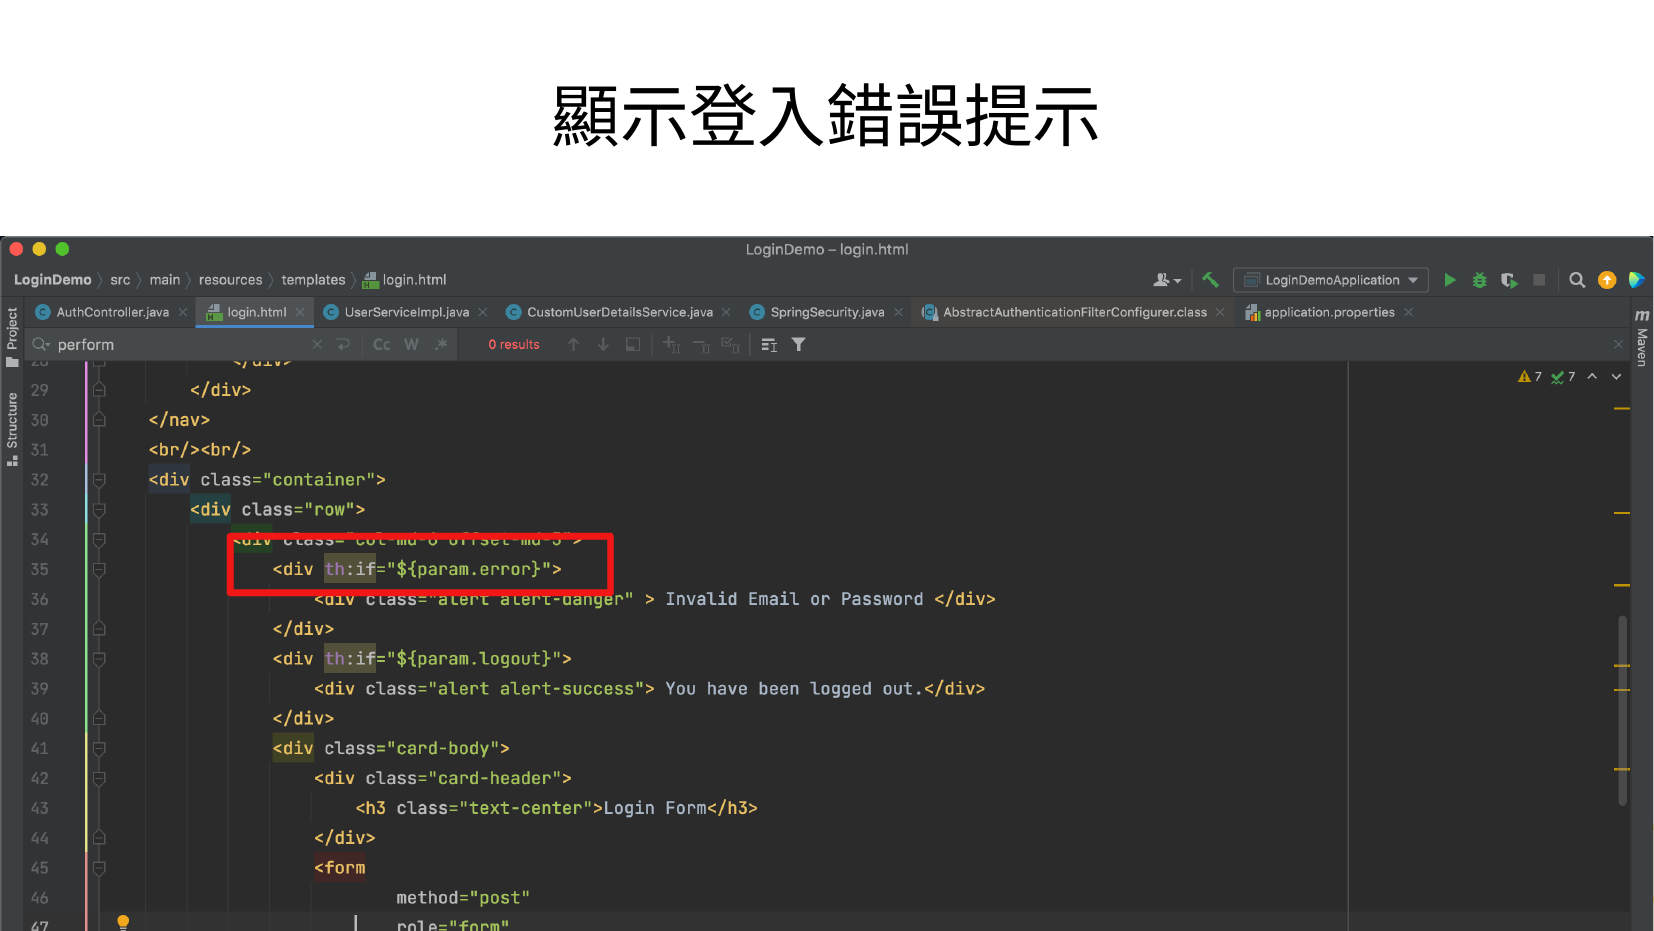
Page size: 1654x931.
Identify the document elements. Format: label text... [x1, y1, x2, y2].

picture [0, 236, 1654, 931]
title 顯示登入錯誤提示 [82, 37, 1571, 193]
